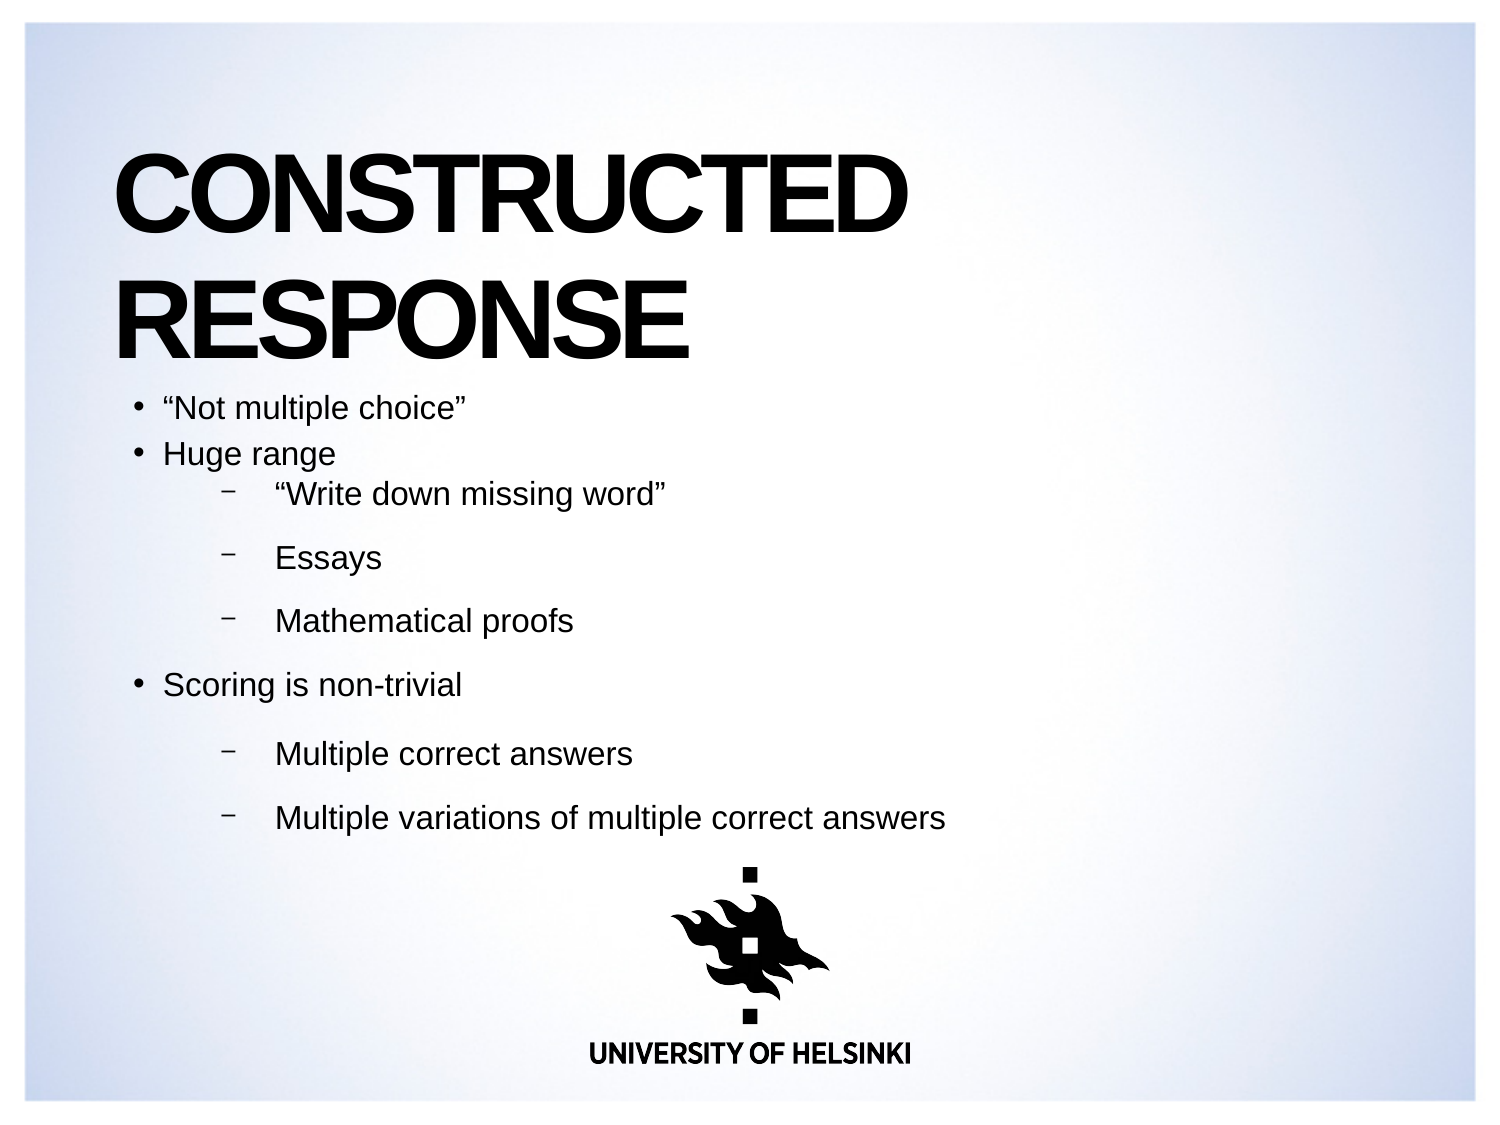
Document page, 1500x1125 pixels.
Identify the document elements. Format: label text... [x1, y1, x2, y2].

title Constructed response [112, 71, 1388, 442]
picture [0, 0, 1500, 1125]
list “Not multiple choice” Huge range “Write down missing word” Essays Mathematical proofs Scoring is non-trivial Multiple correct answers Multiple variations of multiple correct answers [118, 331, 1347, 805]
